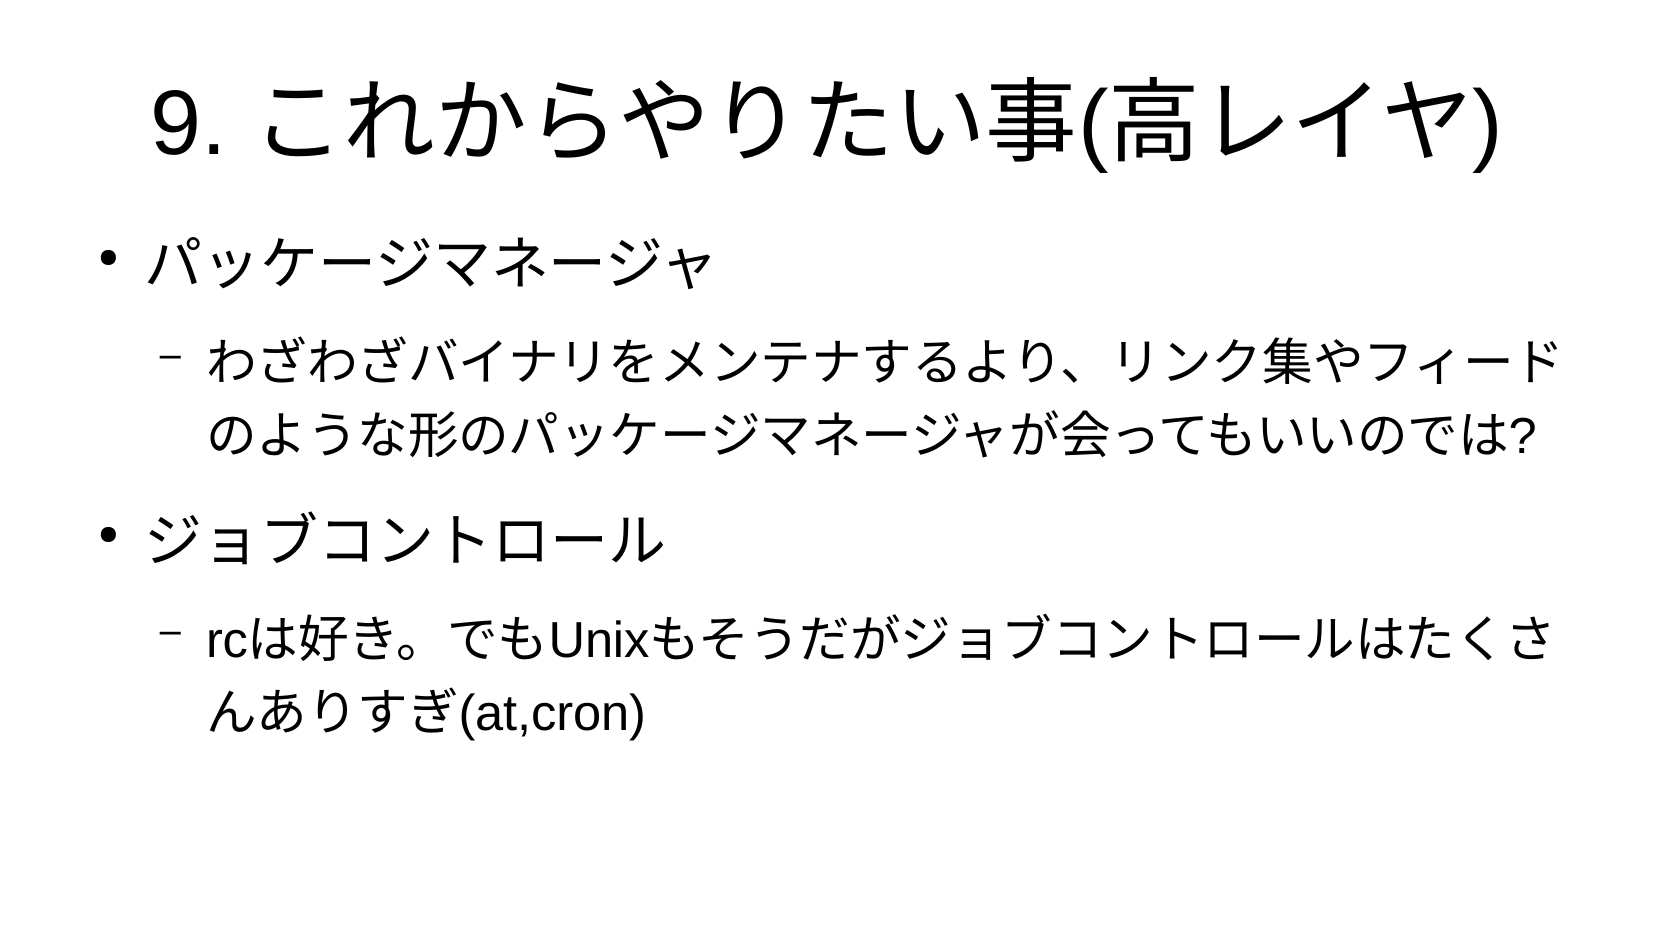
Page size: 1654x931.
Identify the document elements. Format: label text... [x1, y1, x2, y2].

title 9. これからやりたい事(高レイヤ) [82, 37, 1571, 193]
list パッケージマネージャ わざわざバイナリをメンテナするより、リンク集やフィードのような形のパッケージマネージャが会ってもいいのでは? ジョブコントロール rcは好き。でもUnixもそうだがジョブコントロールはたくさんありすぎ(at,cron) [82, 217, 1571, 758]
